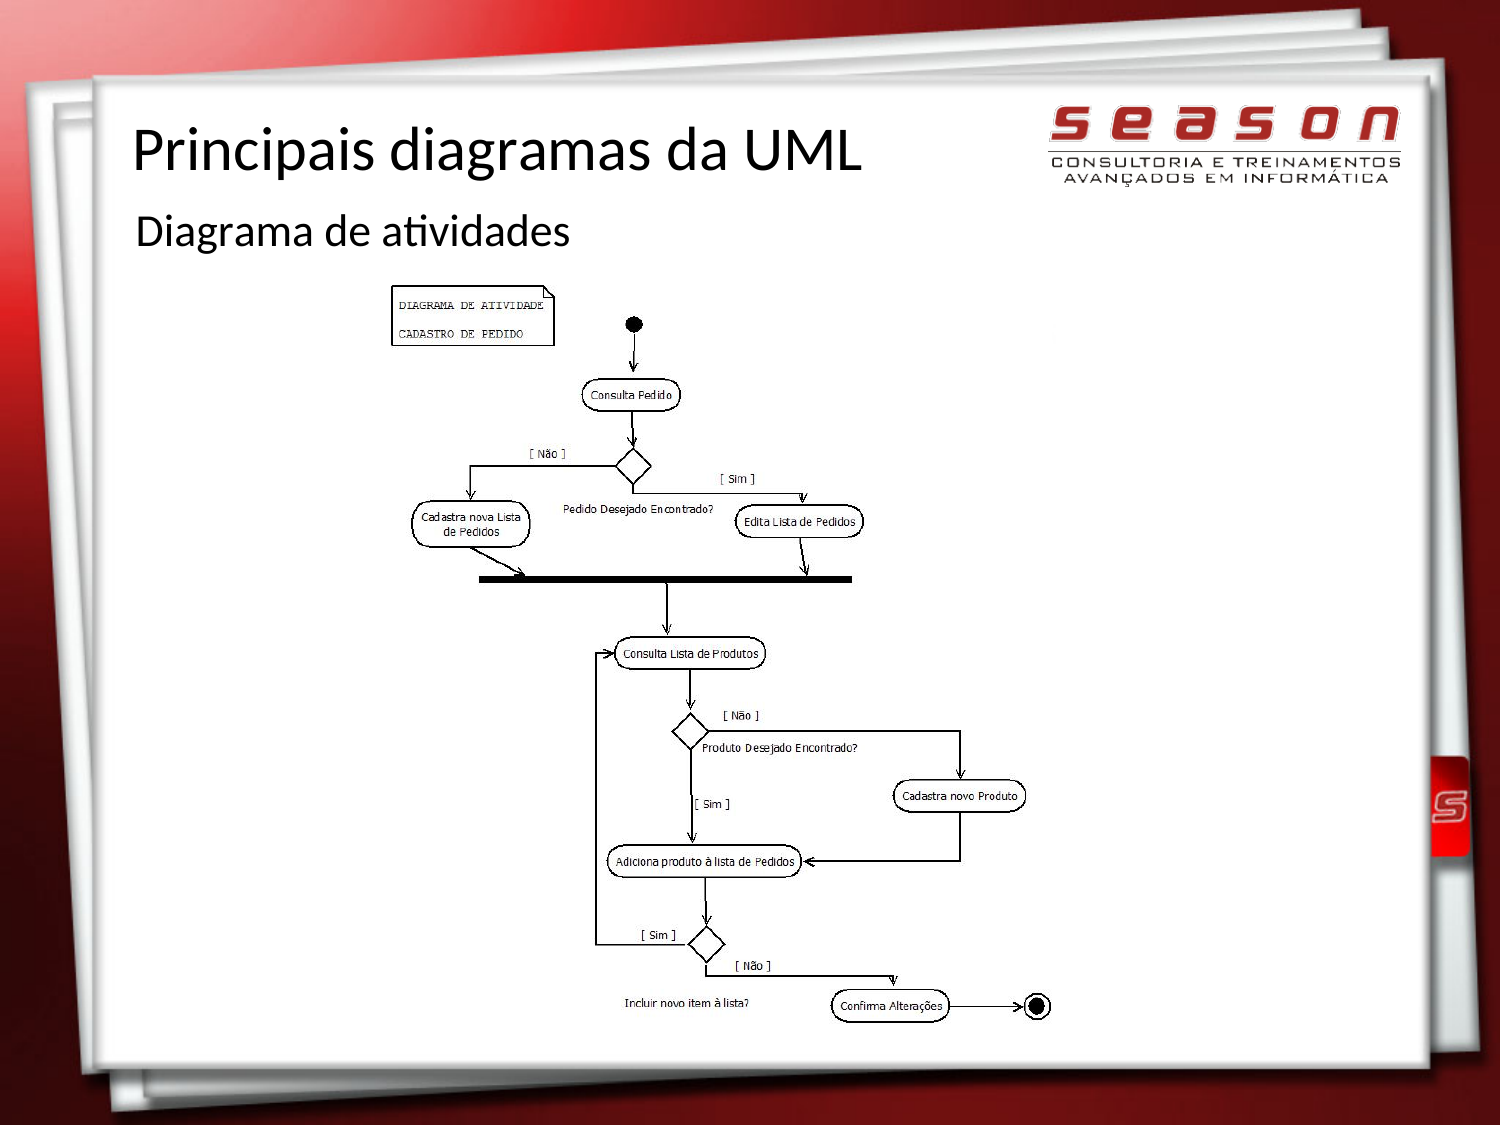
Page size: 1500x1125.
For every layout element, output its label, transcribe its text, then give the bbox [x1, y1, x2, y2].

text_box Diagrama de atividades [119, 200, 1240, 256]
picture [0, 0, 1500, 1125]
title Principais diagramas da UML [118, 33, 1394, 257]
